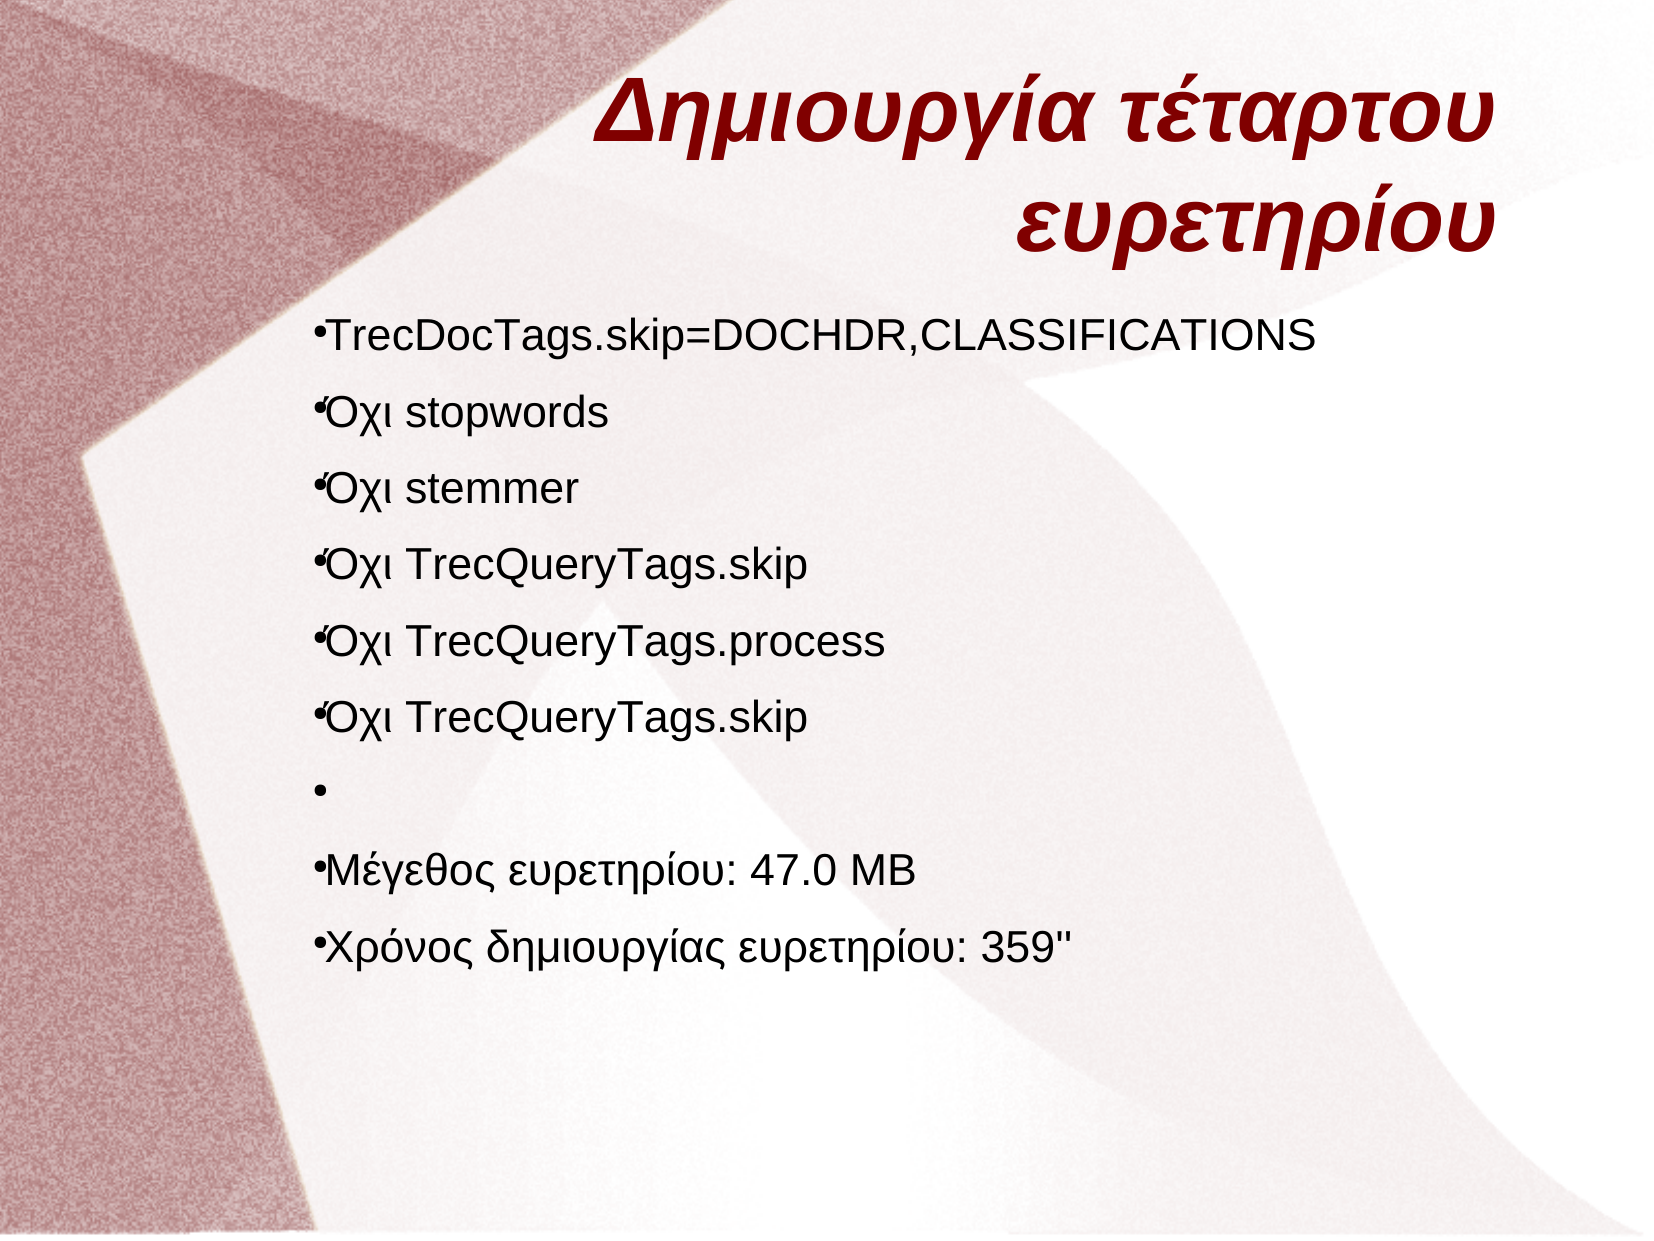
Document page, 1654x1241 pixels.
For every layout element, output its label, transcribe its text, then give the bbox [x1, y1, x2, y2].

list TrecDocTags.skip=DOCHDR,CLASSIFICATIONS Όχι stopwords Όχι stemmer Όχι TrecQueryTags.skip Όχι TrecQueryTags.process Όχι TrecQueryTags.skip Μέγεθος ευρετηρίου: 47.0 MB Χρόνος δημιουργίας ευρετηρίου: 359'' [312, 305, 1632, 977]
title Δημιουργία τέταρτου ευρετηρίου [596, 49, 1607, 257]
